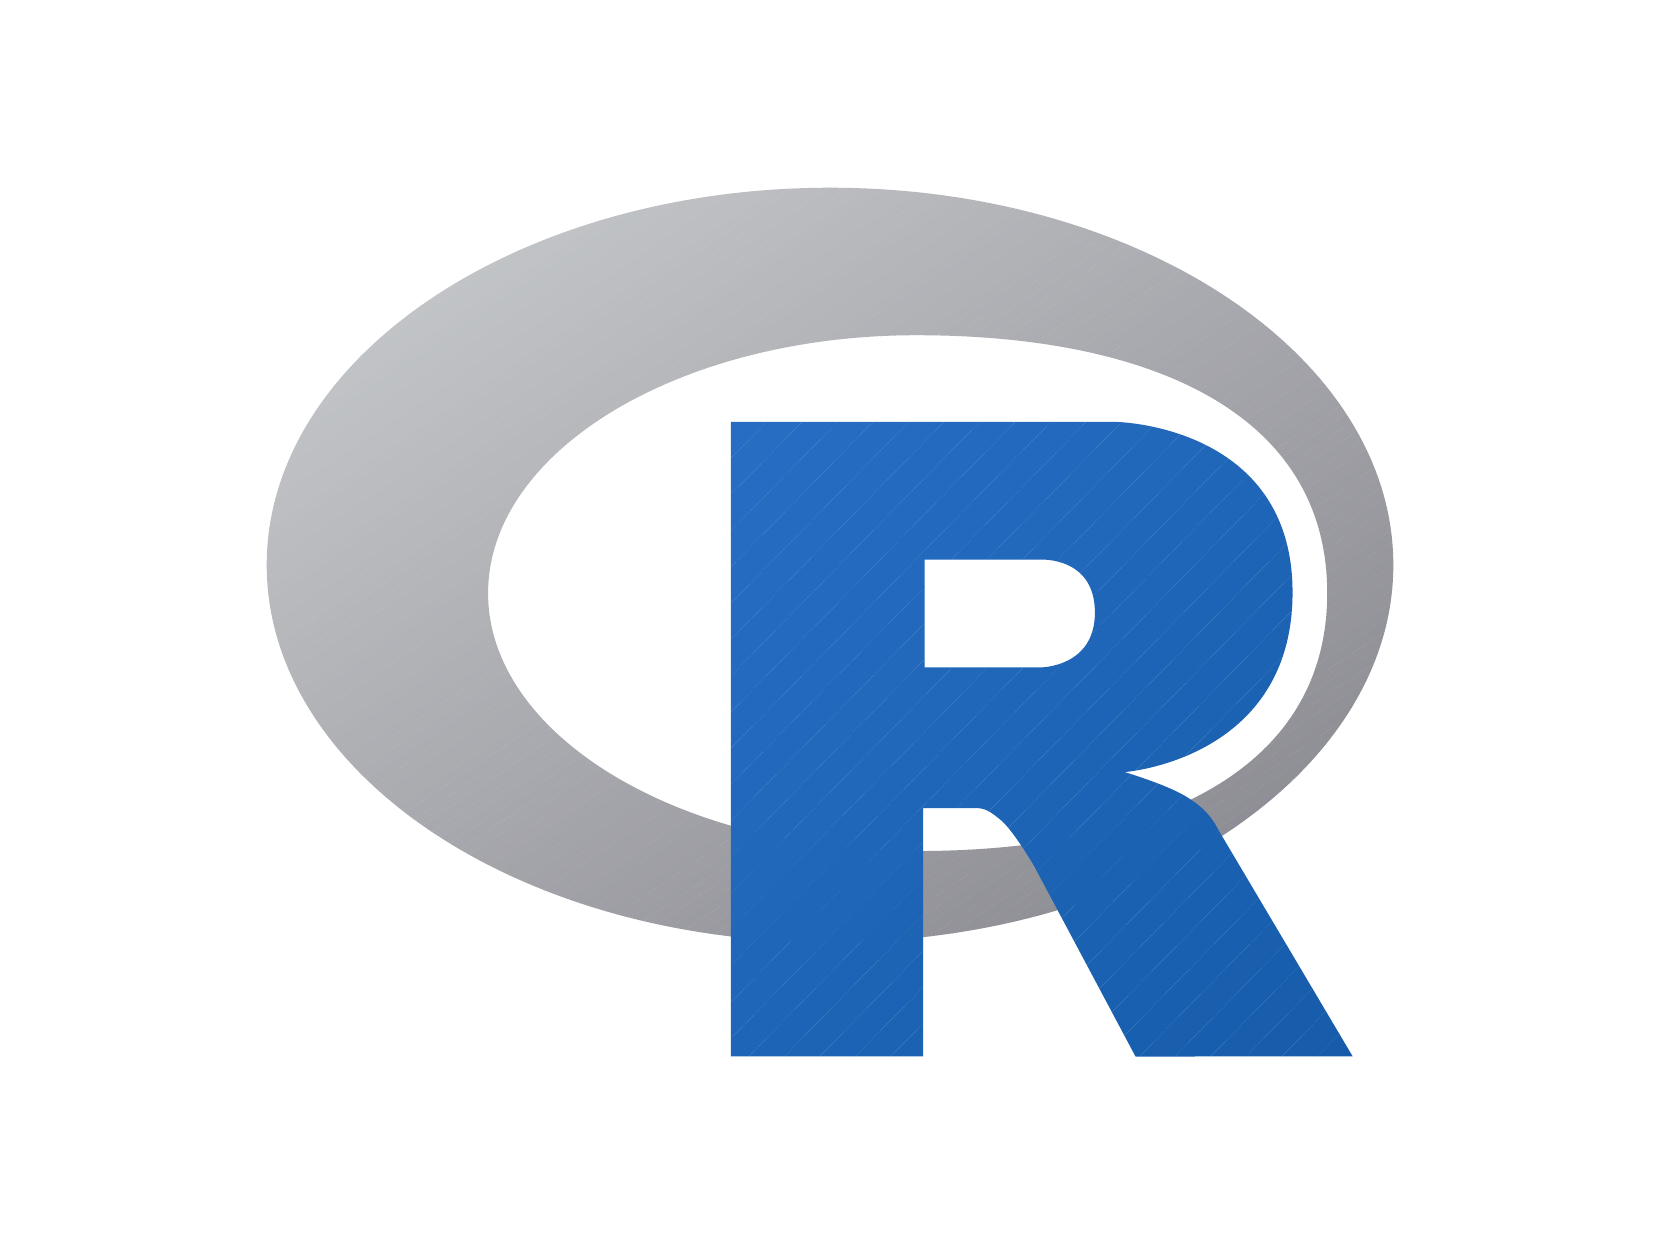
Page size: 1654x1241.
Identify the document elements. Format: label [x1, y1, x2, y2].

picture [264, 182, 1398, 1061]
